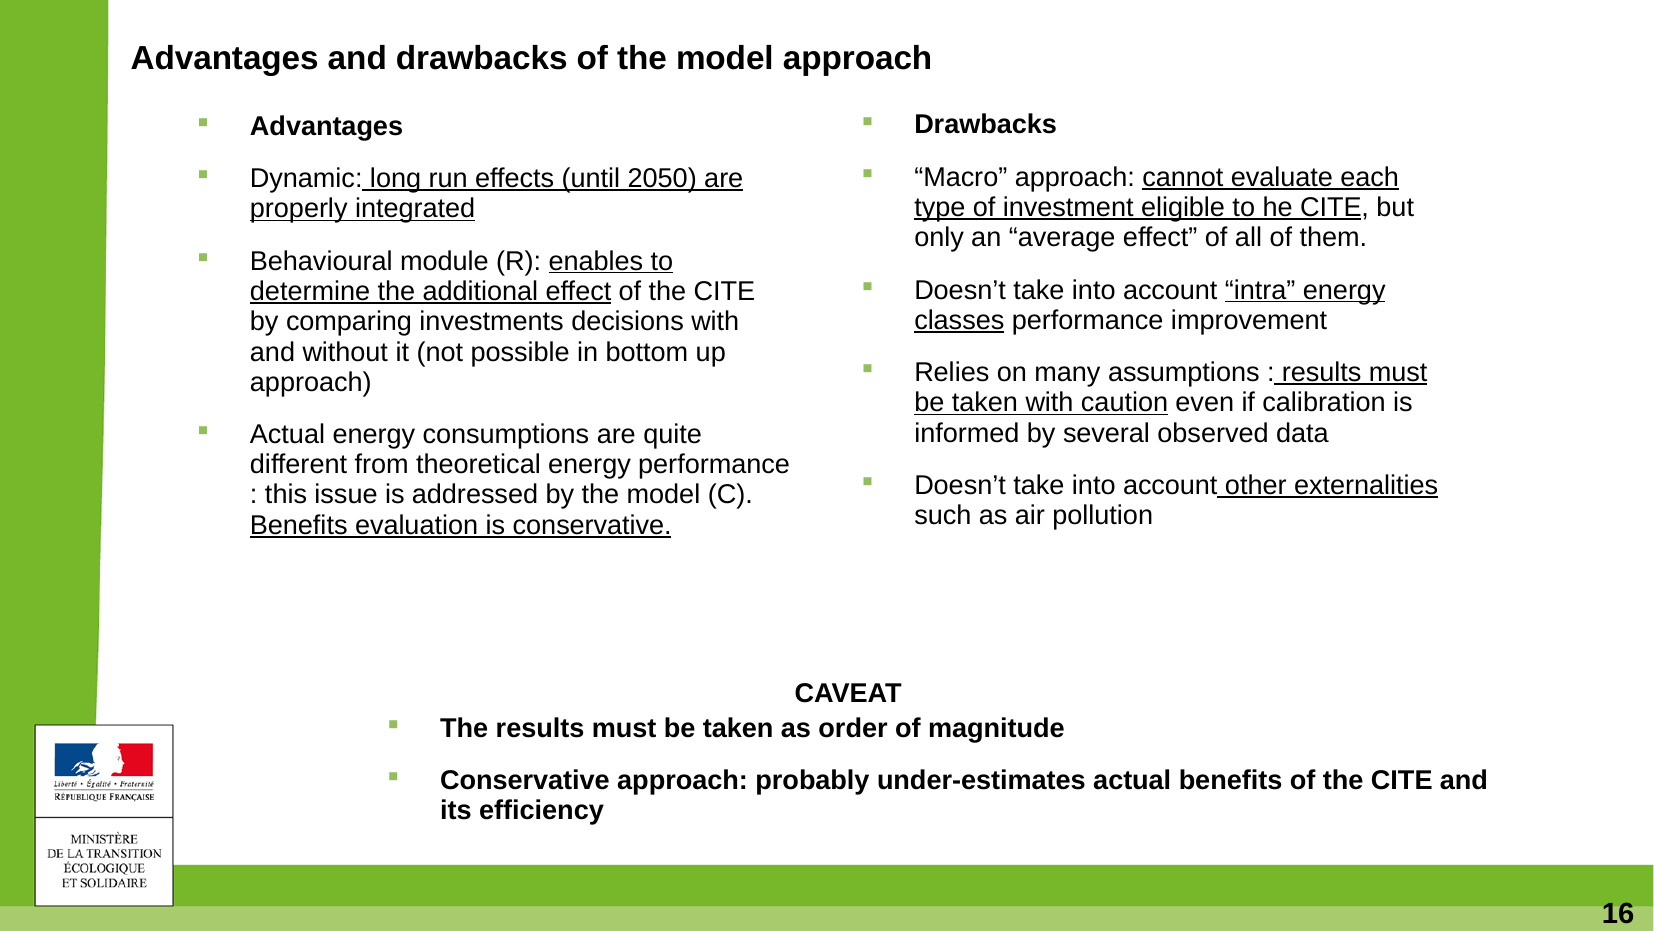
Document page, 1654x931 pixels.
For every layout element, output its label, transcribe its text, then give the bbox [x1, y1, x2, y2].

list Advantages Dynamic: long run effects (until 2050) are properly integrated Behavioural module (R): enables to determine the additional effect of the CITE by comparing investments decisions with and without it (not possible in bottom up approach) Actual energy consumptions are quite different from theoretical energy performance : this issue is addressed by the model (C). Benefits evaluation is conservative. [179, 110, 791, 797]
list Drawbacks “Macro” approach: cannot evaluate each type of investment eligible to he CITE, but only an “average effect” of all of them. Doesn’t take into account “intra” energy classes performance improvement Relies on many assumptions : results must be taken with caution even if calibration is informed by several observed data Doesn’t take into account other externalities such as air pollution [843, 109, 1456, 677]
picture [0, 0, 1654, 931]
list CAVEAT The results must be taken as order of magnitude Conservative approach: probably under-estimates actual benefits of the CITE and its efficiency [369, 677, 1513, 826]
title Advantages and drawbacks of the model approach [130, 17, 1563, 101]
